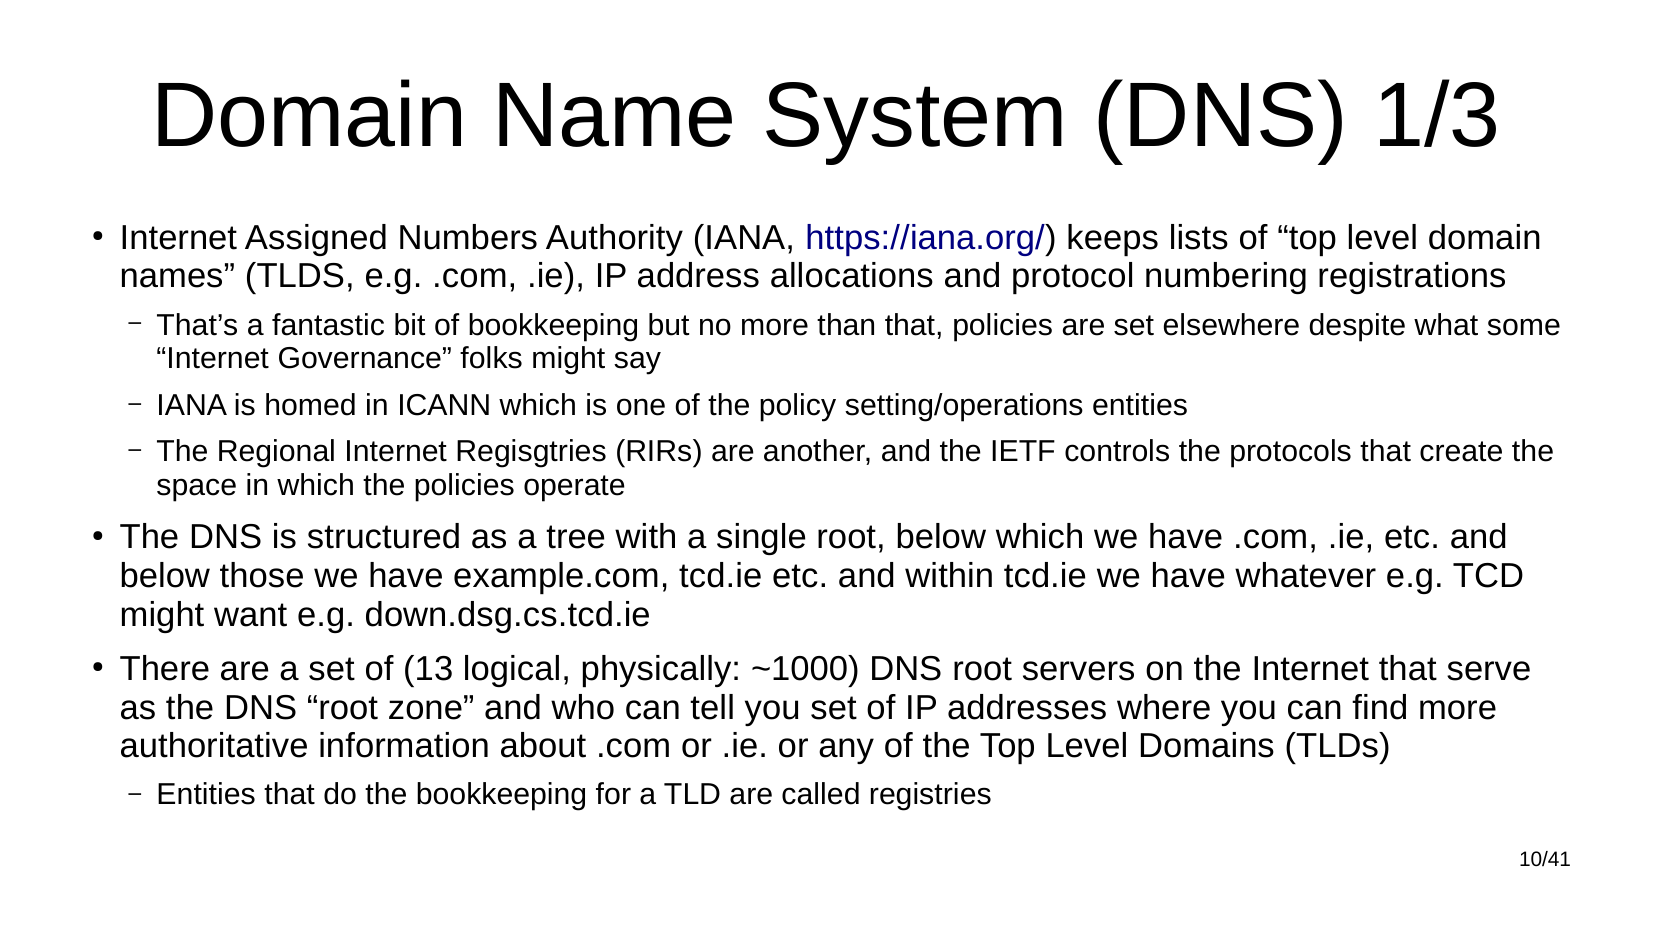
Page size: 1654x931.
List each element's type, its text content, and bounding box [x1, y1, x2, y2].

title Domain Name System (DNS) 1/3 [82, 37, 1571, 193]
list Internet Assigned Numbers Authority (IANA, https://iana.org/) keeps lists of “top level domain names” (TLDS, e.g. .com, .ie), IP address allocations and protocol numbering registrations That’s a fantastic bit of bookkeeping but no more than that, policies are set elsewhere despite what some “Internet Governance” folks might say IANA is homed in ICANN which is one of the policy setting/operations entities The Regional Internet Regisgtries (RIRs) are another, and the IETF controls the protocols that create the space in which the policies operate The DNS is structured as a tree with a single root, below which we have .com, .ie, etc. and below those we have example.com, tcd.ie etc. and within tcd.ie we have whatever e.g. TCD might want e.g. down.dsg.cs.tcd.ie There are a set of (13 logical, physically: ~1000) DNS root servers on the Internet that serve as the DNS “root zone” and who can tell you set of IP addresses where you can find more authoritative information about .com or .ie. or any of the Top Level Domains (TLDs) Entities that do the bookkeeping for a TLD are called registries [82, 217, 1576, 827]
